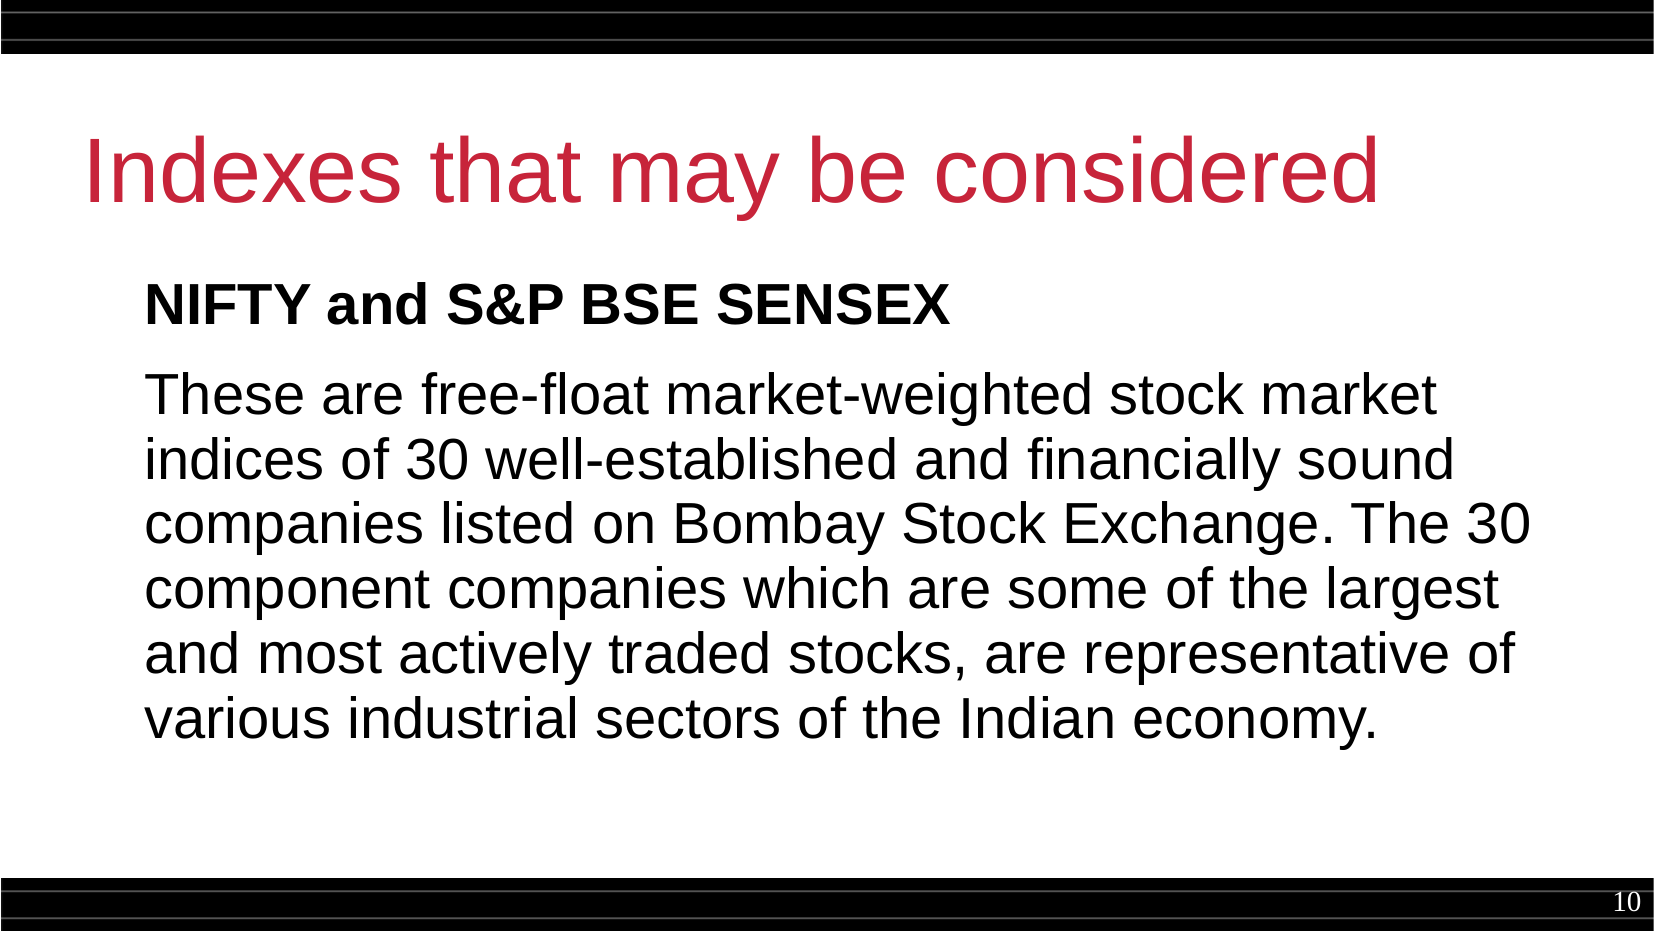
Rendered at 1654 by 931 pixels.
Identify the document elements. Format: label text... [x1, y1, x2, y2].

title Indexes that may be considered [82, 92, 1571, 249]
picture [1, 0, 1654, 54]
picture [1, 878, 1654, 931]
list NIFTY and S&P BSE SENSEX These are free-float market-weighted stock market indices of 30 well-established and financially sound companies listed on Bombay Stock Exchange. The 30 component companies which are some of the largest and most actively traded stocks, are representative of various industrial sectors of the Indian economy. [82, 271, 1571, 758]
